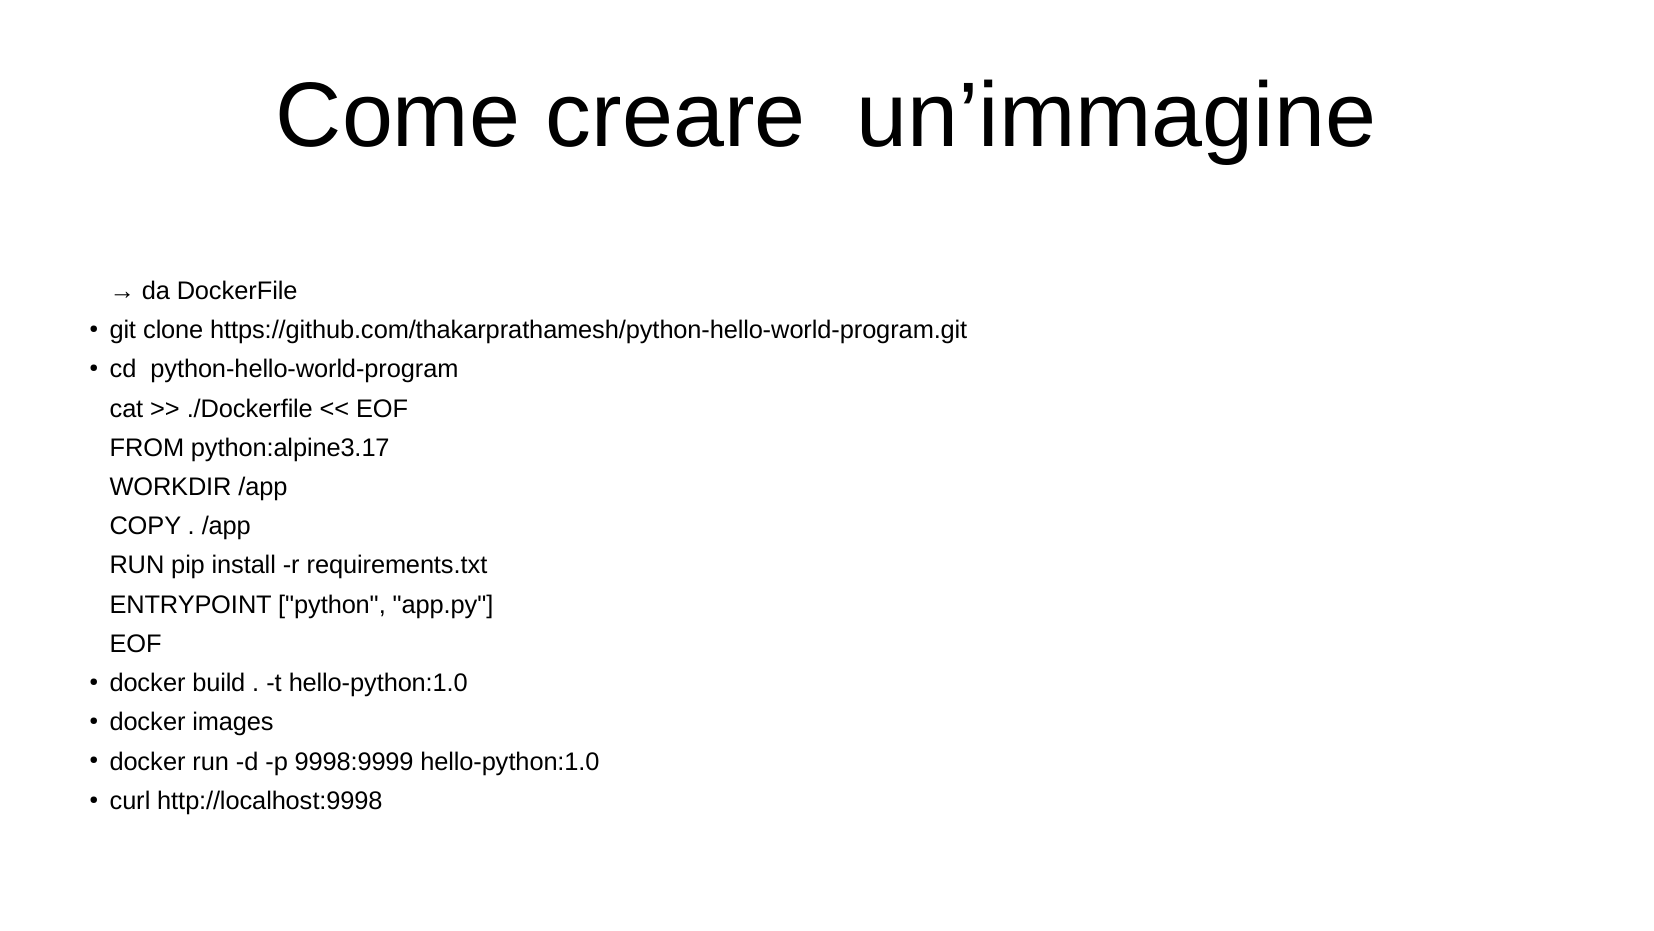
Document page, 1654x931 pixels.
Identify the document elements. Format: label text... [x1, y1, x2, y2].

title Come creare un’immagine [82, 37, 1571, 193]
list → da DockerFile git clone https://github.com/thakarprathamesh/python-hello-world-program.git cd python-hello-world-program cat >> ./Dockerfile << EOF FROM python:alpine3.17 WORKDIR /app COPY . /app RUN pip install -r requirements.txt ENTRYPOINT ["python", "app.py"] EOF docker build . -t hello-python:1.0 docker images docker run -d -p 9998:9999 hello-python:1.0 curl http://localhost:9998 [82, 276, 1571, 817]
